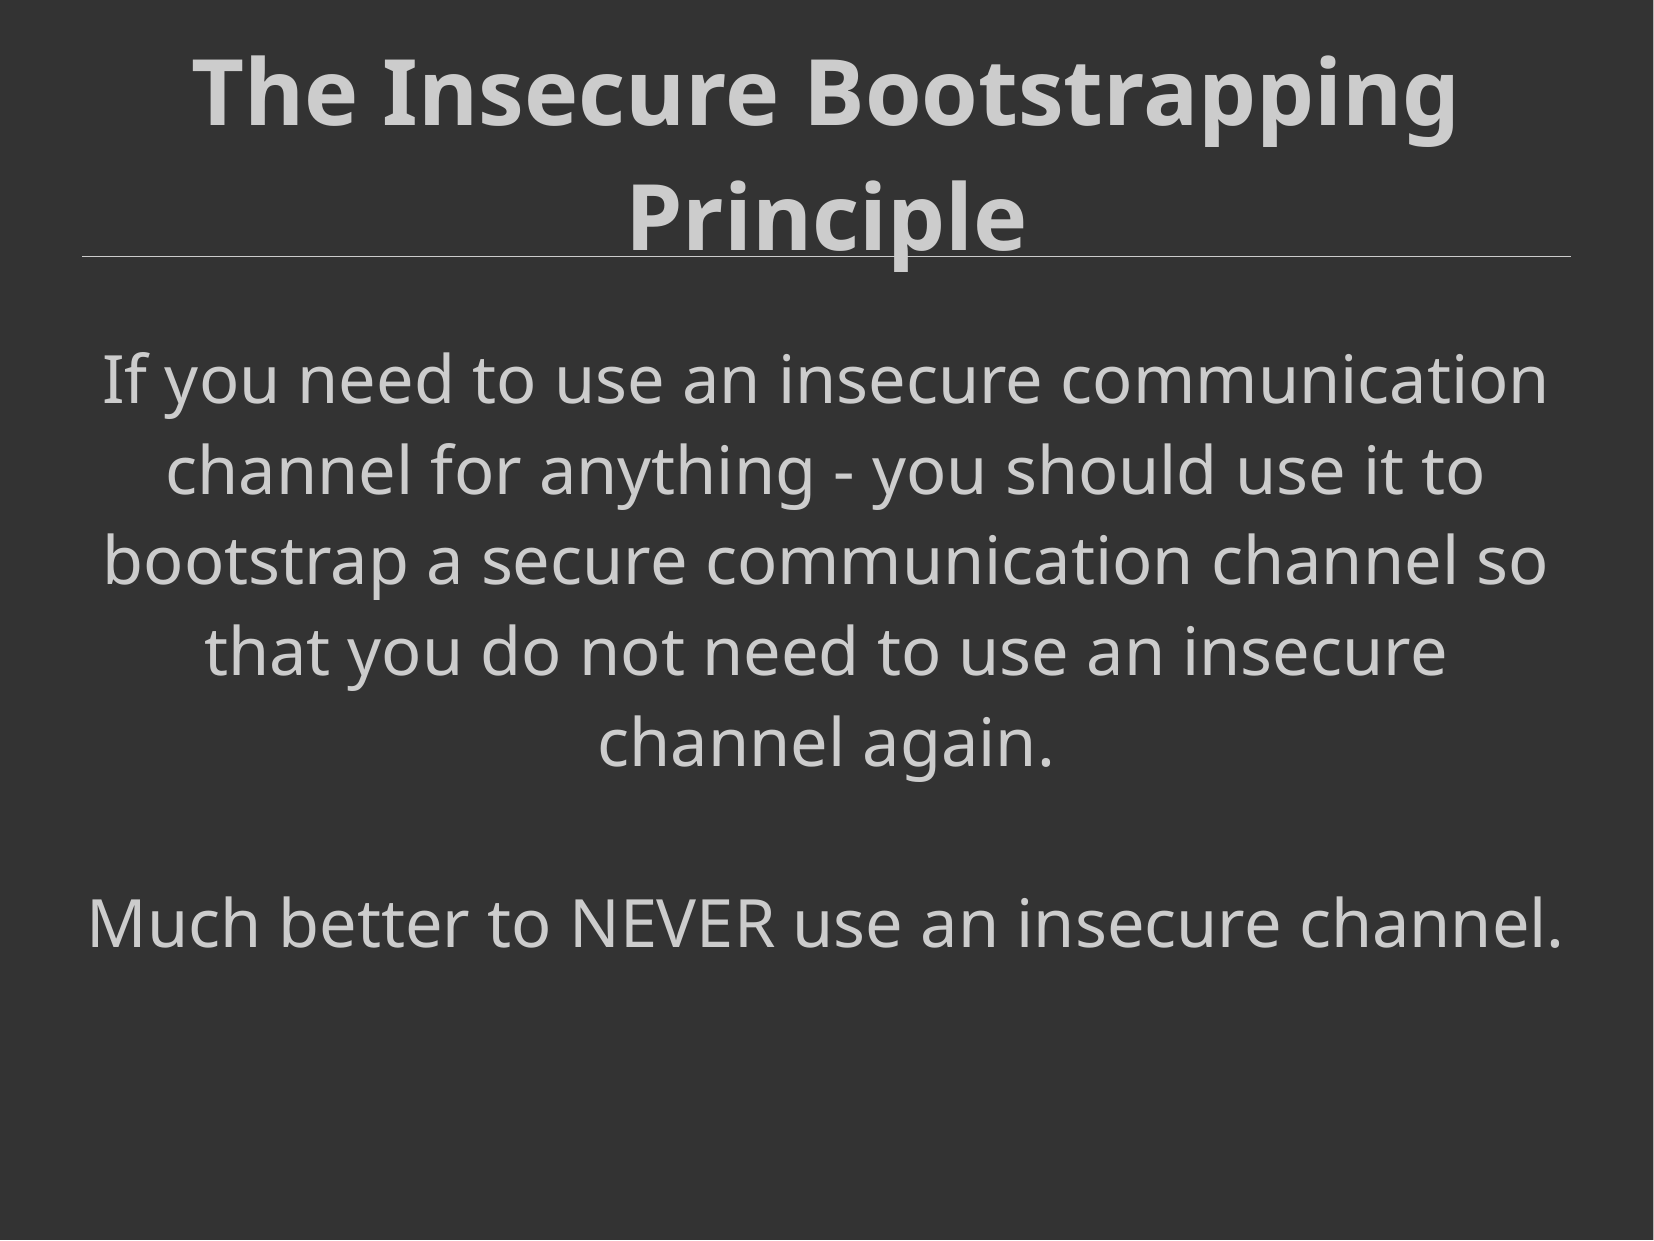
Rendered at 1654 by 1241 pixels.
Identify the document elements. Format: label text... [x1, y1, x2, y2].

subtitle If you need to use an insecure communication channel for anything - you should use it to bootstrap a secure communication channel so that you do not need to use an insecure channel again. Much better to NEVER use an insecure channel. [82, 290, 1571, 1010]
title The Insecure Bootstrapping Principle [82, 45, 1571, 260]
